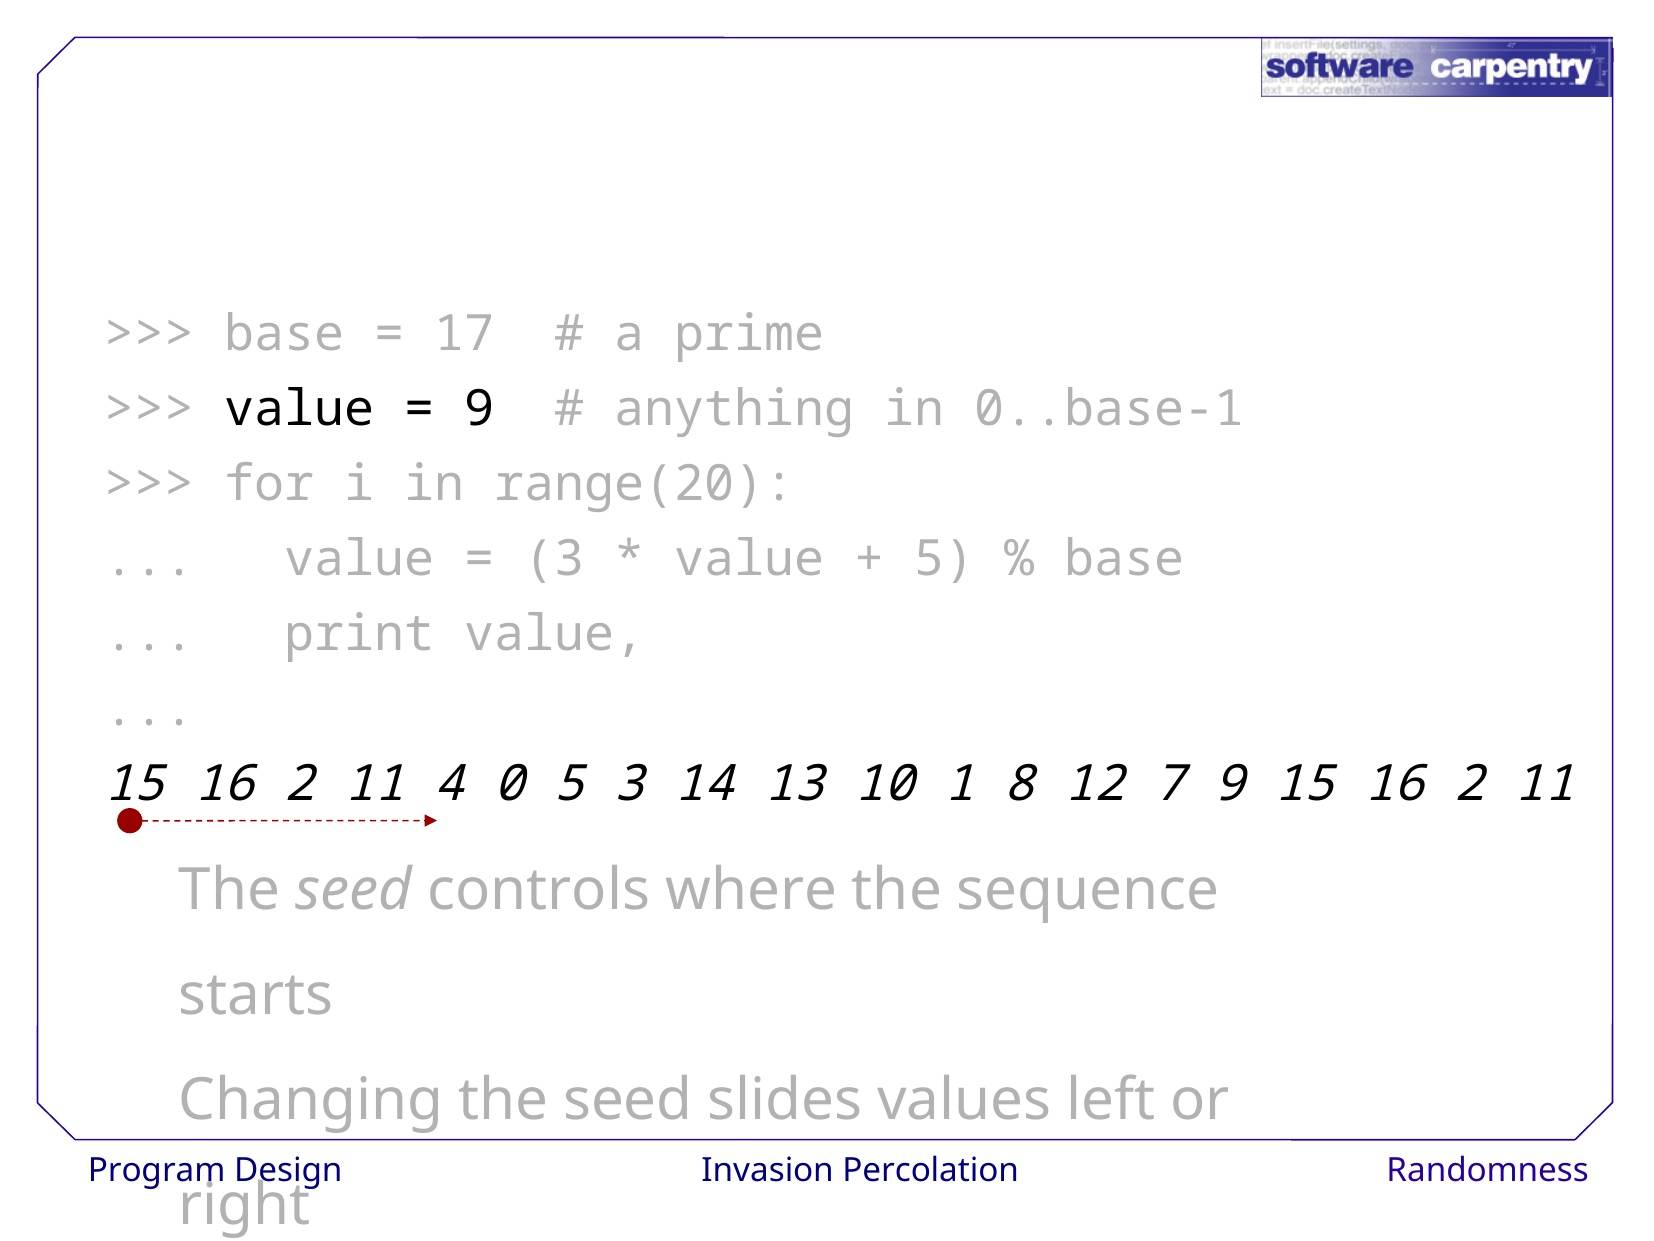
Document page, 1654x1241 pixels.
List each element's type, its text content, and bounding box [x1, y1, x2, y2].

text_box The seed controls where the sequence starts Changing the seed slides values left or right (We’ll use this fact when testing our program) [164, 809, 1386, 1241]
picture [1261, 39, 1613, 97]
text_box >>> base = 17 # a prime >>> value = 9 # anything in 0..base-1 >>> for i in range(20): ... value = (3 * value + 5) % base ... print value, ... 15 16 2 11 4 0 5 3 14 13 10 1 8 12 7 9 15 16 2 11 [89, 277, 1508, 703]
text_box [117, 808, 142, 833]
